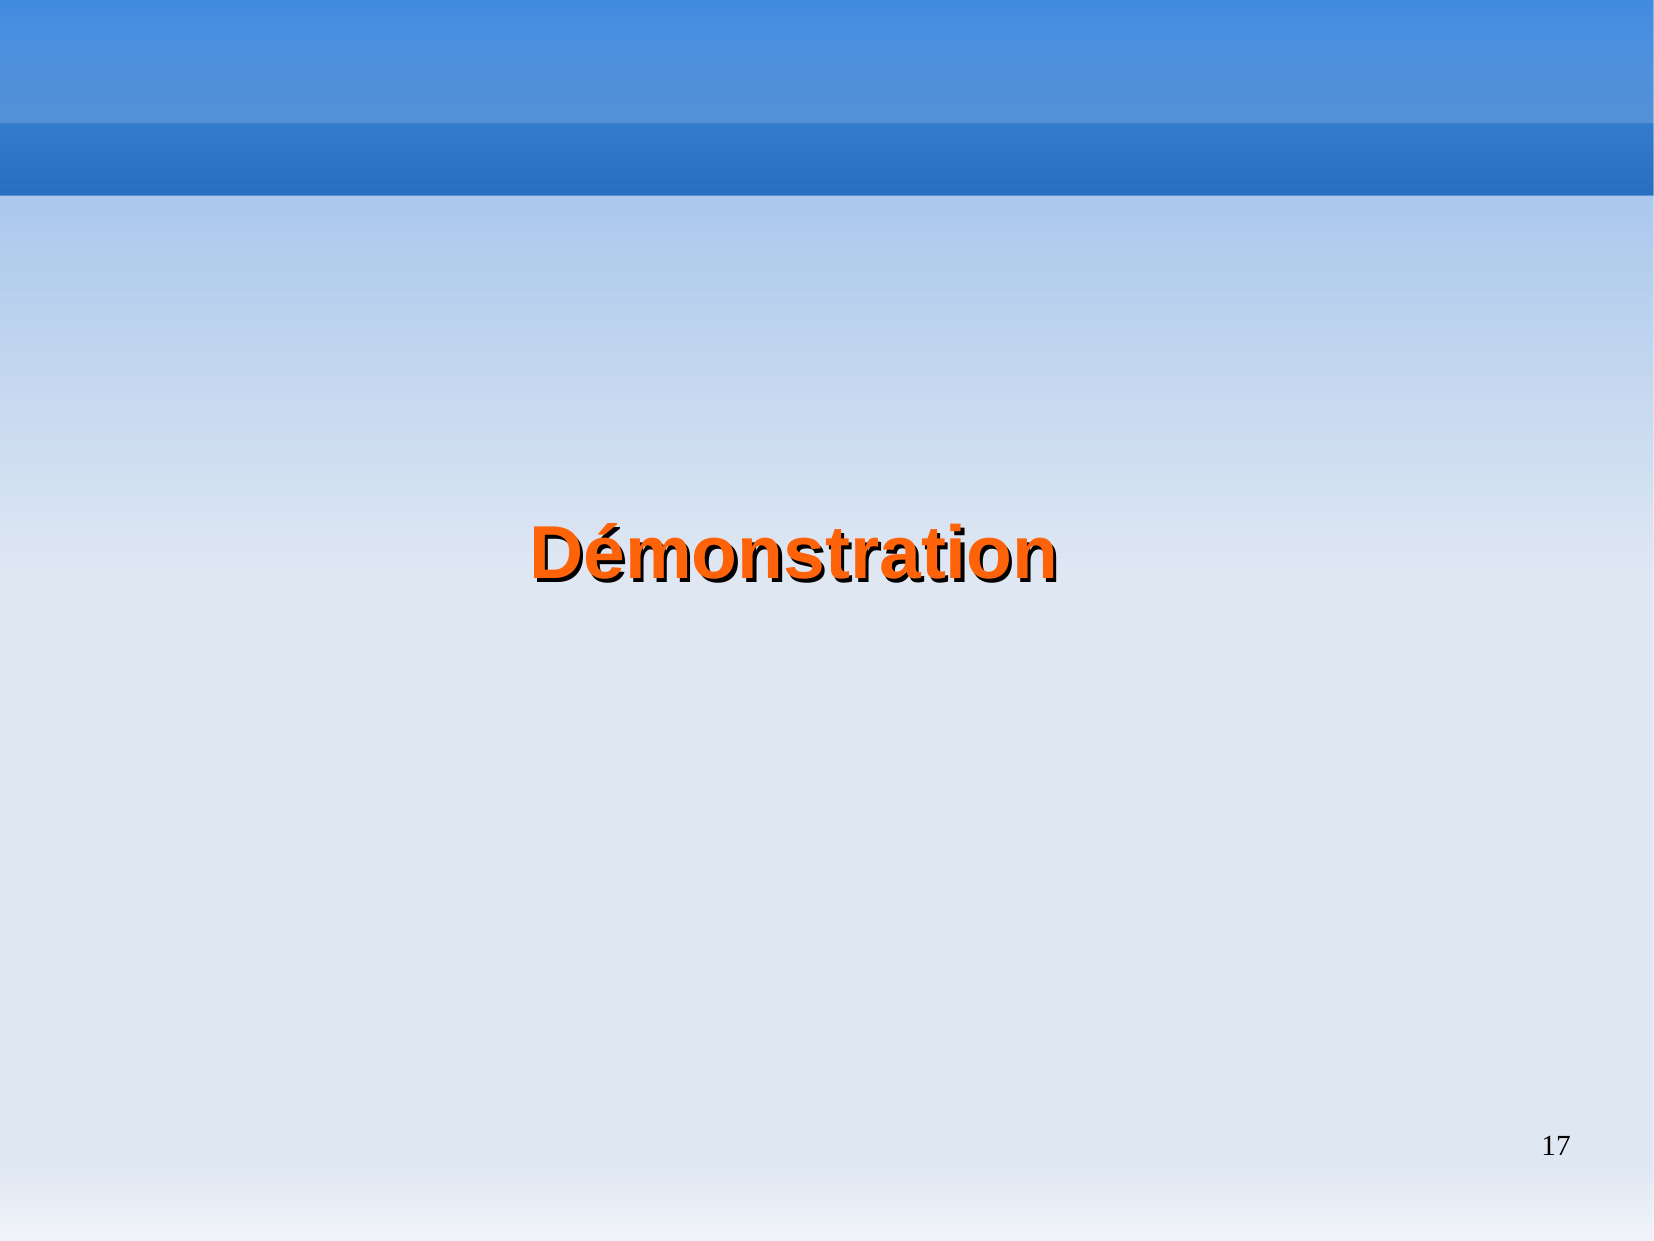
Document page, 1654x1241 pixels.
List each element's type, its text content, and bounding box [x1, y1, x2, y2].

picture [0, 0, 1654, 1241]
title Démonstration [227, 472, 1361, 633]
